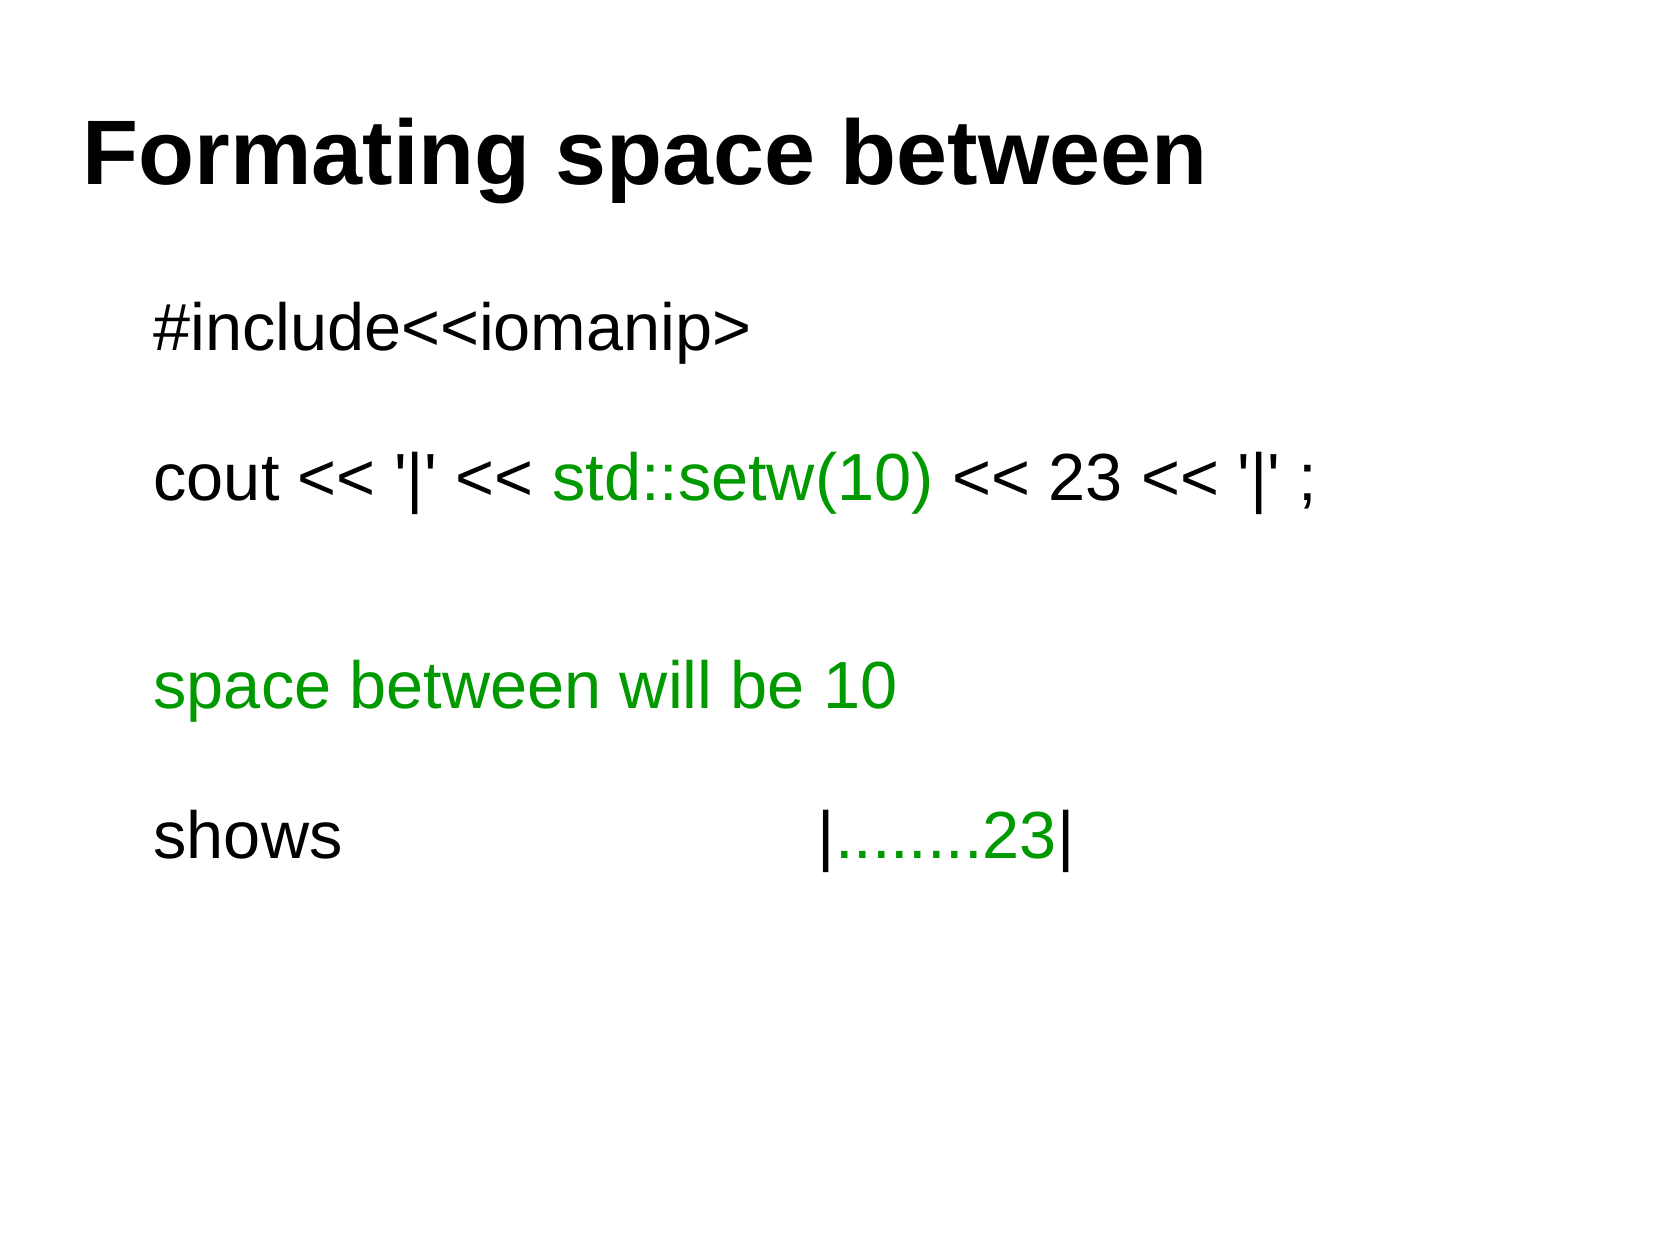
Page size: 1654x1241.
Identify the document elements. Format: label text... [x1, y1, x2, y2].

title Formating space between [82, 49, 1571, 257]
list #include<<iomanip> cout << '|' << std::setw(10) << 23 << '|' ; space between will be 10 shows |........23| [82, 290, 1571, 1010]
